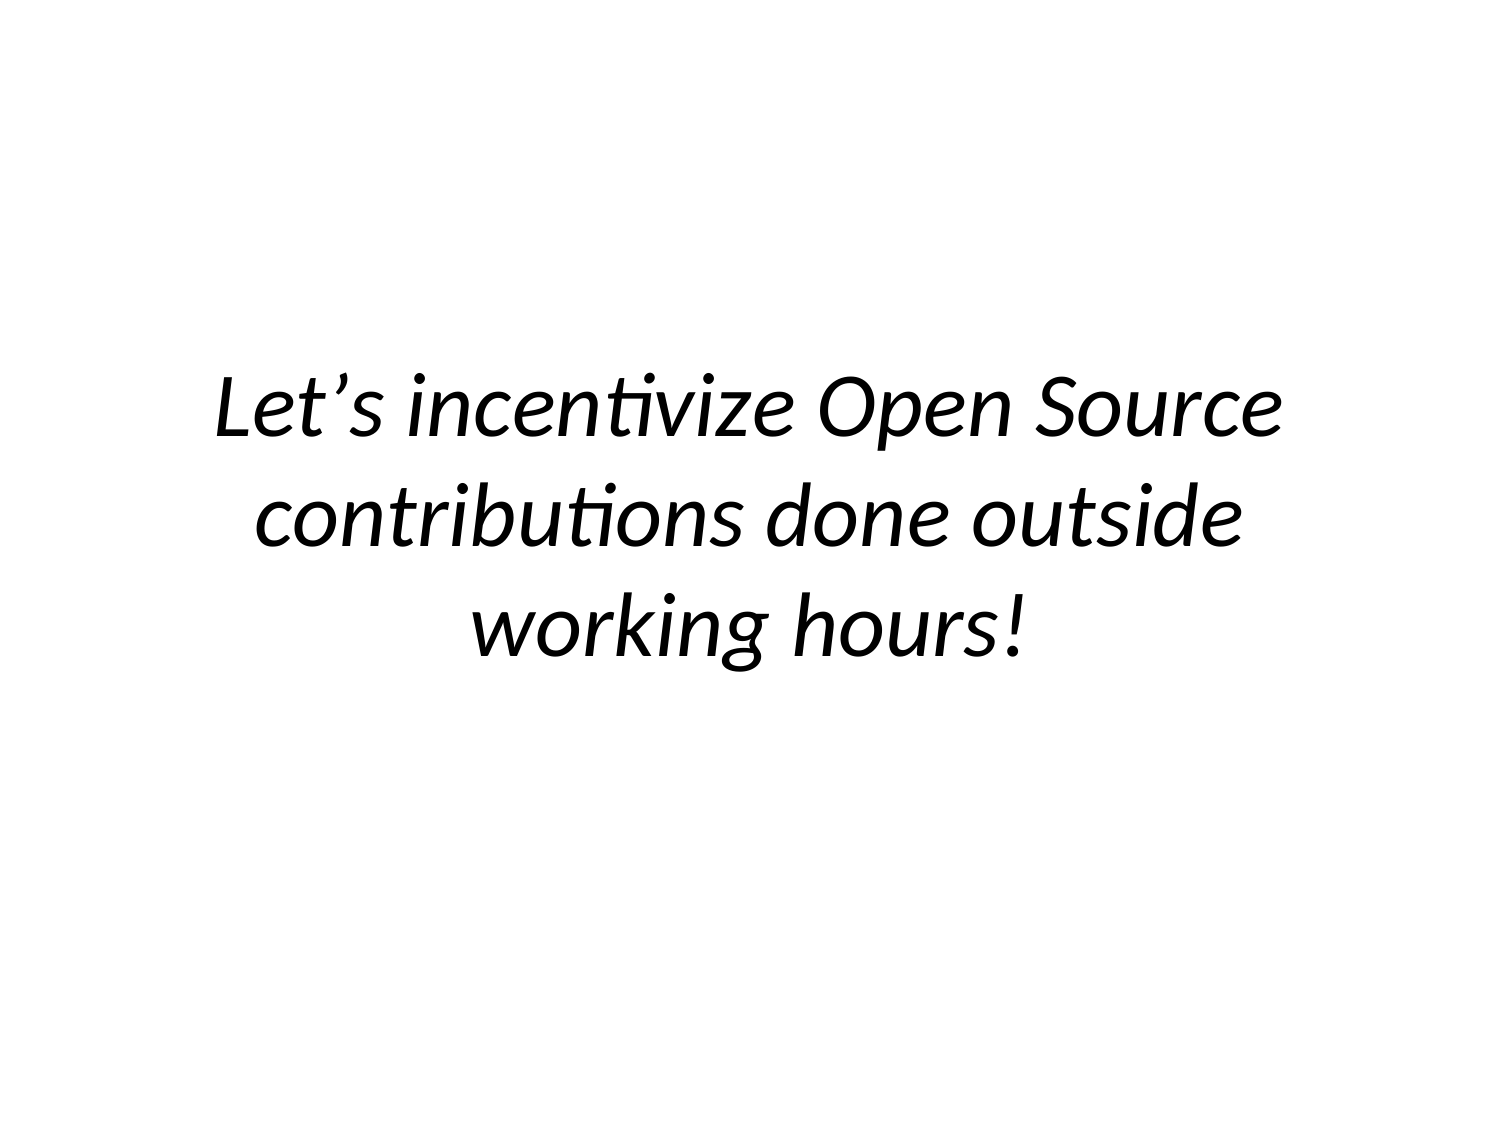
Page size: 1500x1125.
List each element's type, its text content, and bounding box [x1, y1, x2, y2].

title Let’s incentivize Open Source contributions done outside working hours! [112, 196, 1388, 823]
